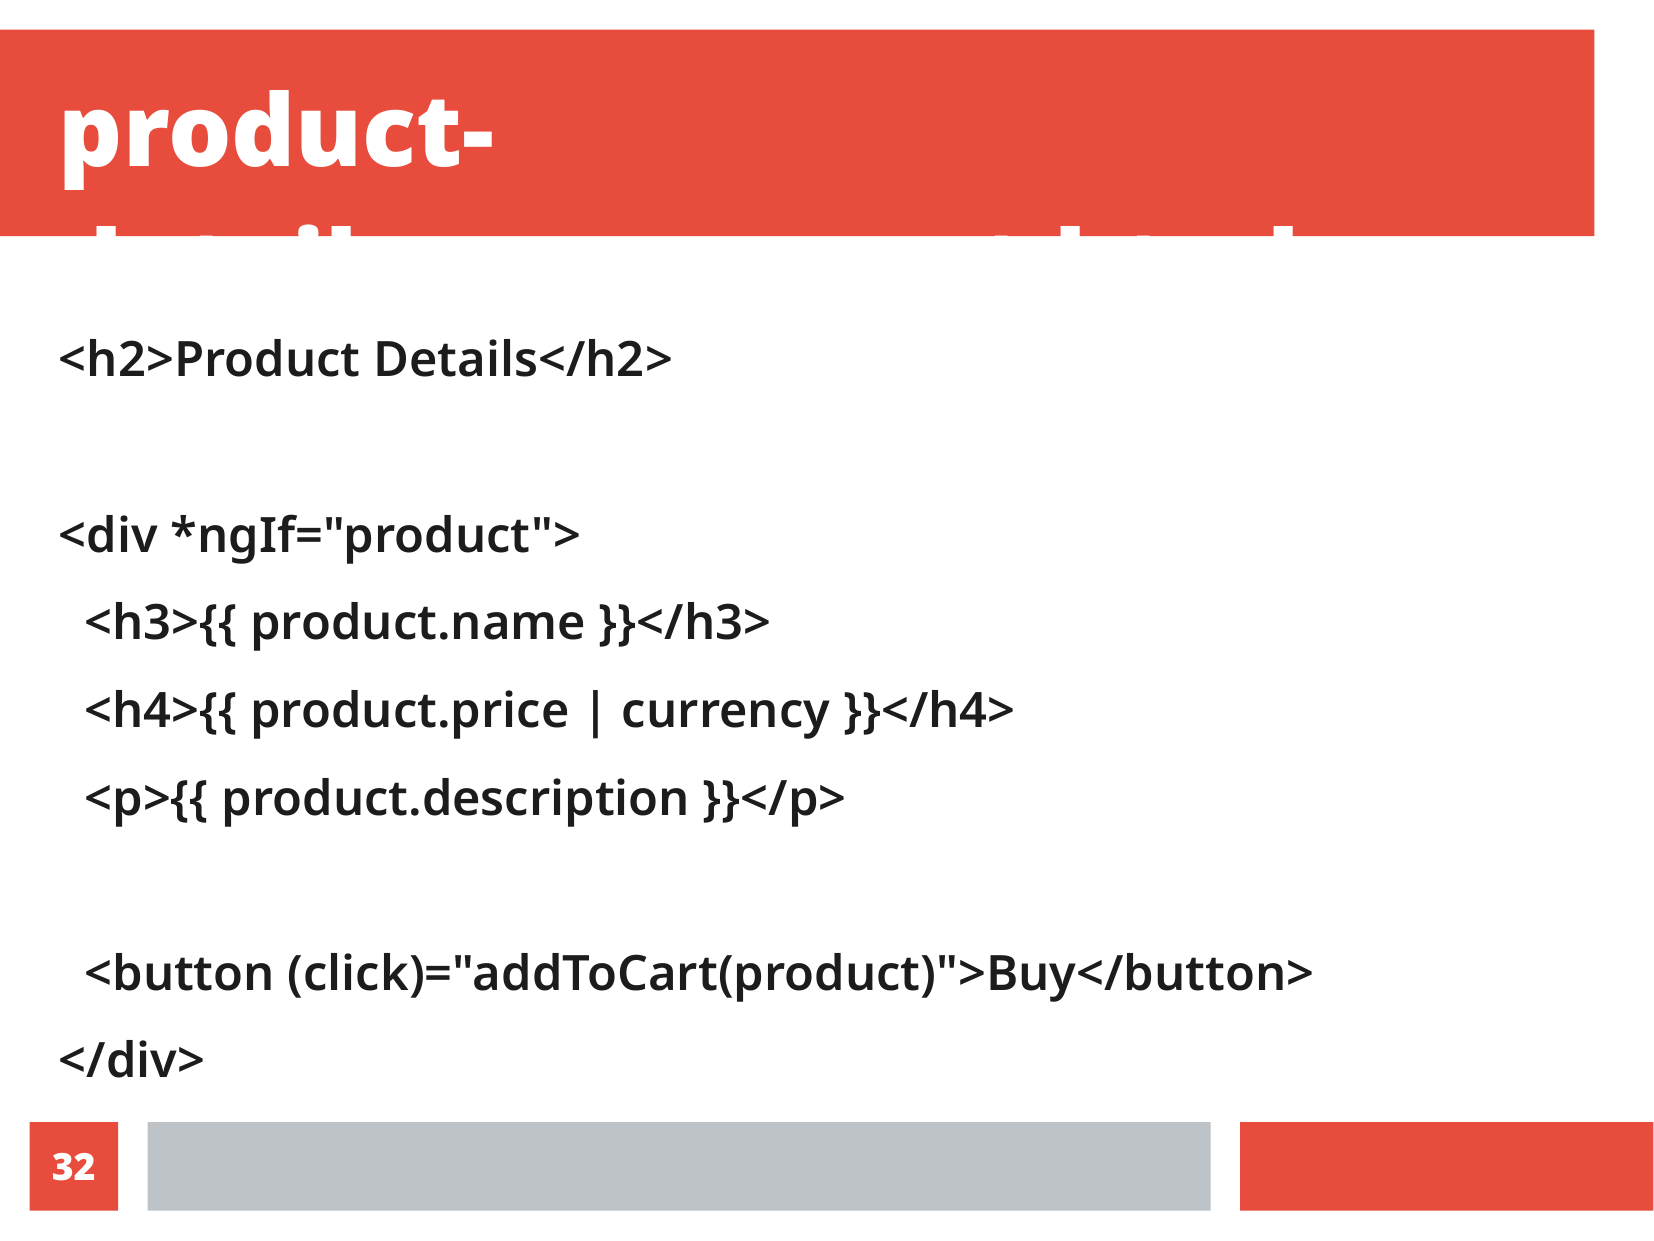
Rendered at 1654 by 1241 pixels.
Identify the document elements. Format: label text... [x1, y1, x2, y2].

title product-details.component.html [59, 59, 1595, 207]
list <h2>Product Details</h2> <div *ngIf="product"> <h3>{{ product.name }}</h3> <h4>{{ product.price | currency }}</h4> <p>{{ product.description }}</p> <button (click)="addToCart(product)">Buy</button> </div> [59, 324, 1565, 1093]
